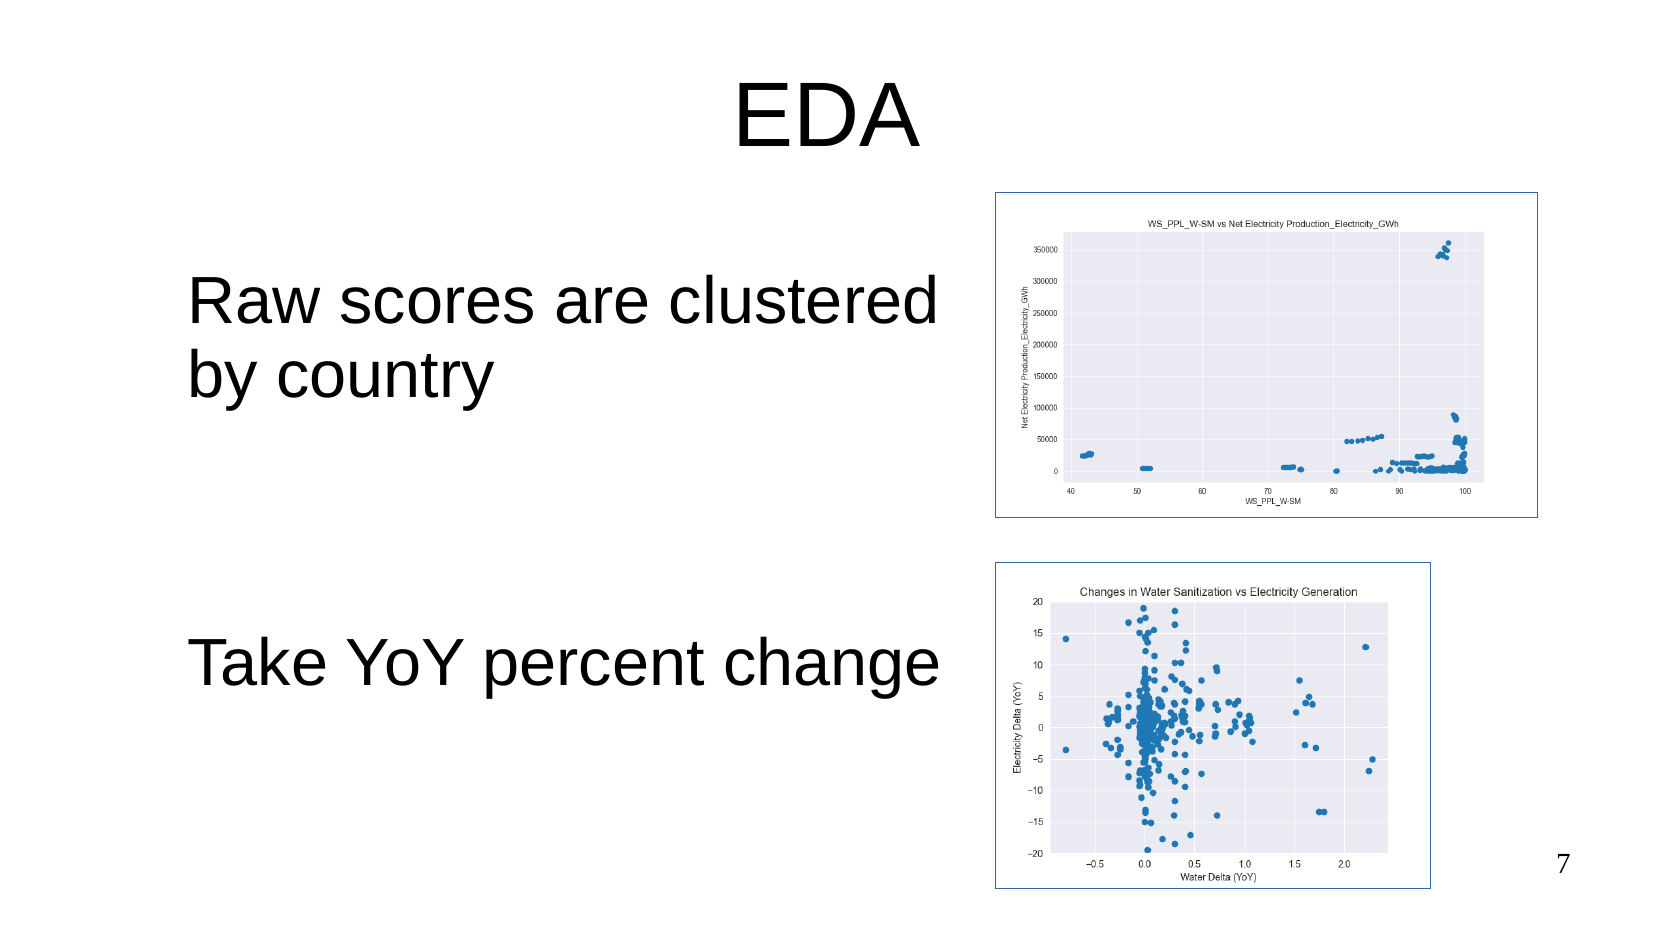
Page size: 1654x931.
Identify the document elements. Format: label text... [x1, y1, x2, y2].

picture [995, 192, 1538, 518]
text_box Raw scores are clustered by country Take YoY percent change [187, 262, 976, 863]
picture [995, 562, 1431, 889]
title EDA [82, 37, 1571, 193]
